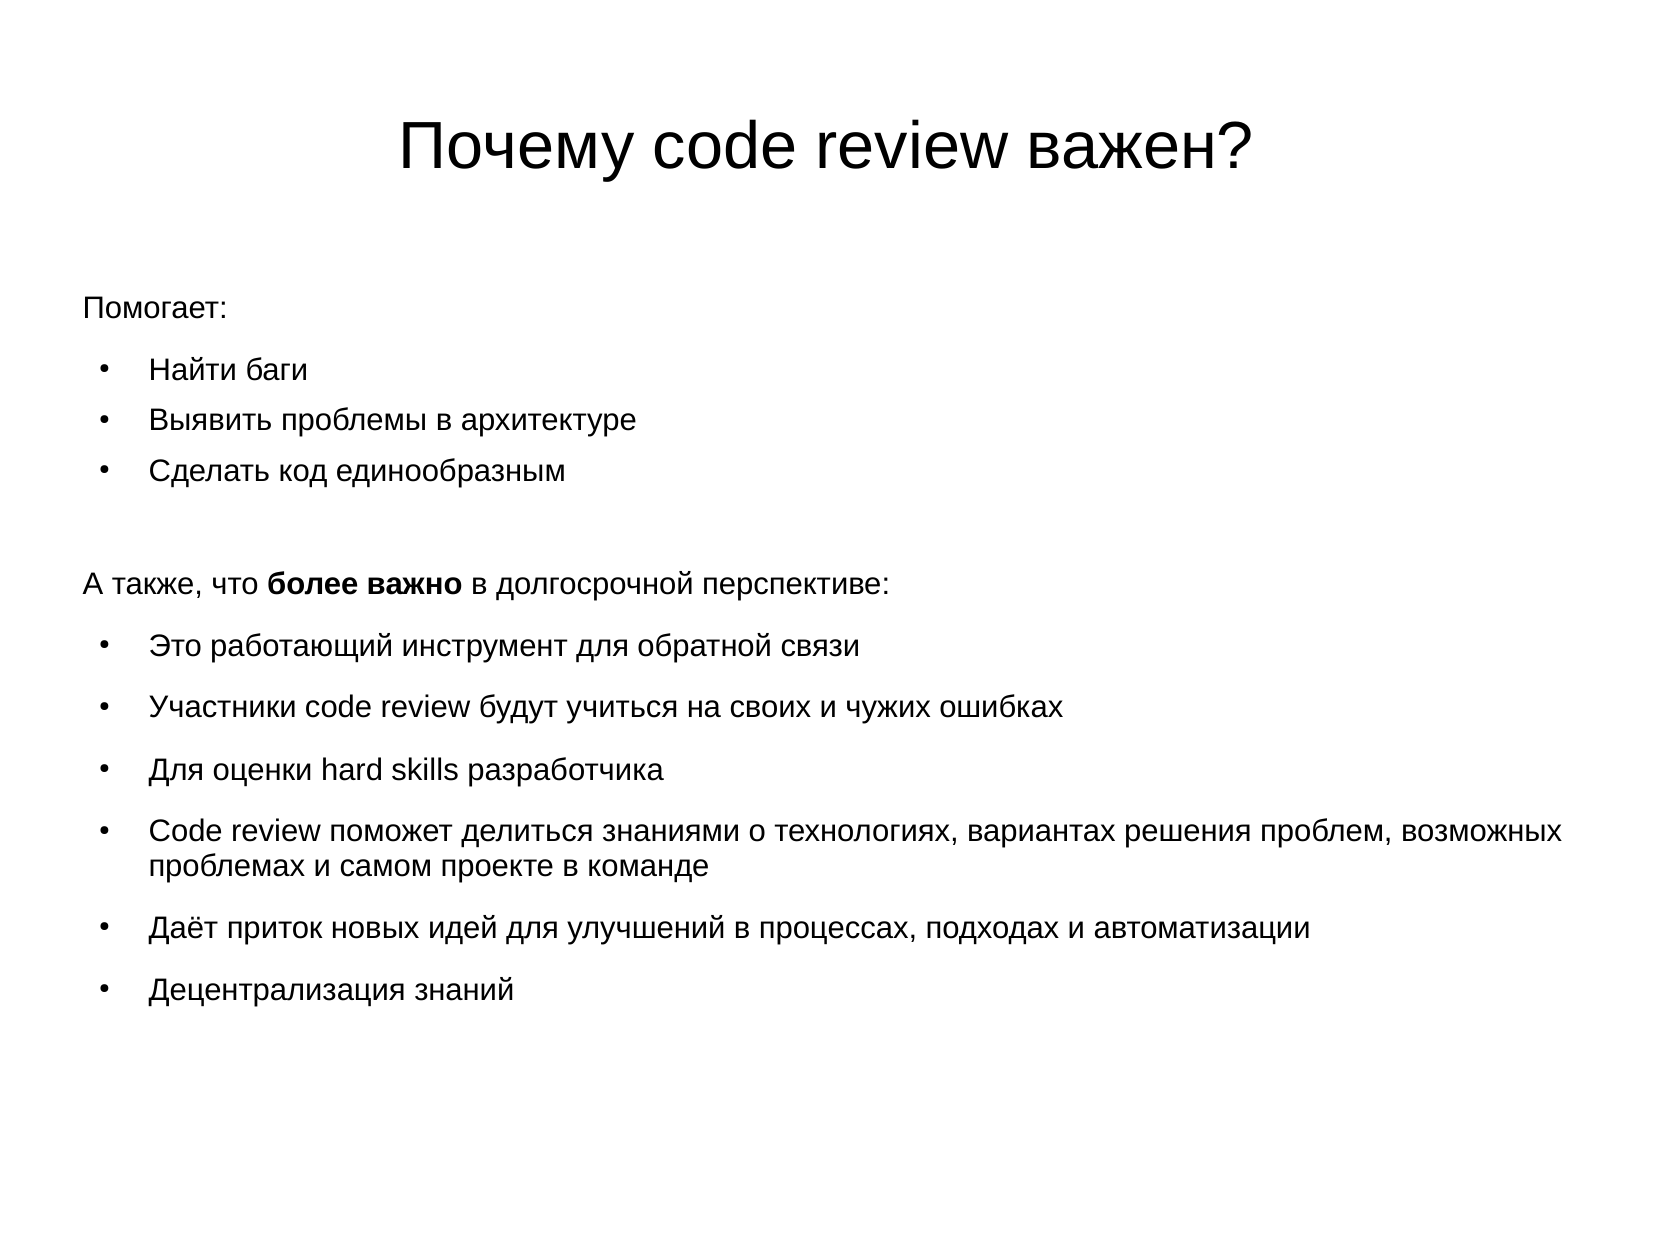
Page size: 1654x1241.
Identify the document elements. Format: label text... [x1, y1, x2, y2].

title Почему code review важен? [82, 32, 1571, 290]
list Помогает: Найти баги Выявить проблемы в архитектуре Сделать код единообразным А также, что более важно в долгосрочной перспективе: Это работающий инструмент для обратной связи Участники code review будут учиться на своих и чужих ошибках Для оценки hard skills разработчика Code review поможет делиться знаниями о технологиях, вариантах решения проблем, возможных проблемах и самом проекте в команде Даёт приток новых идей для улучшений в процессах, подходах и автоматизации Децентрализация знаний [82, 290, 1571, 1010]
